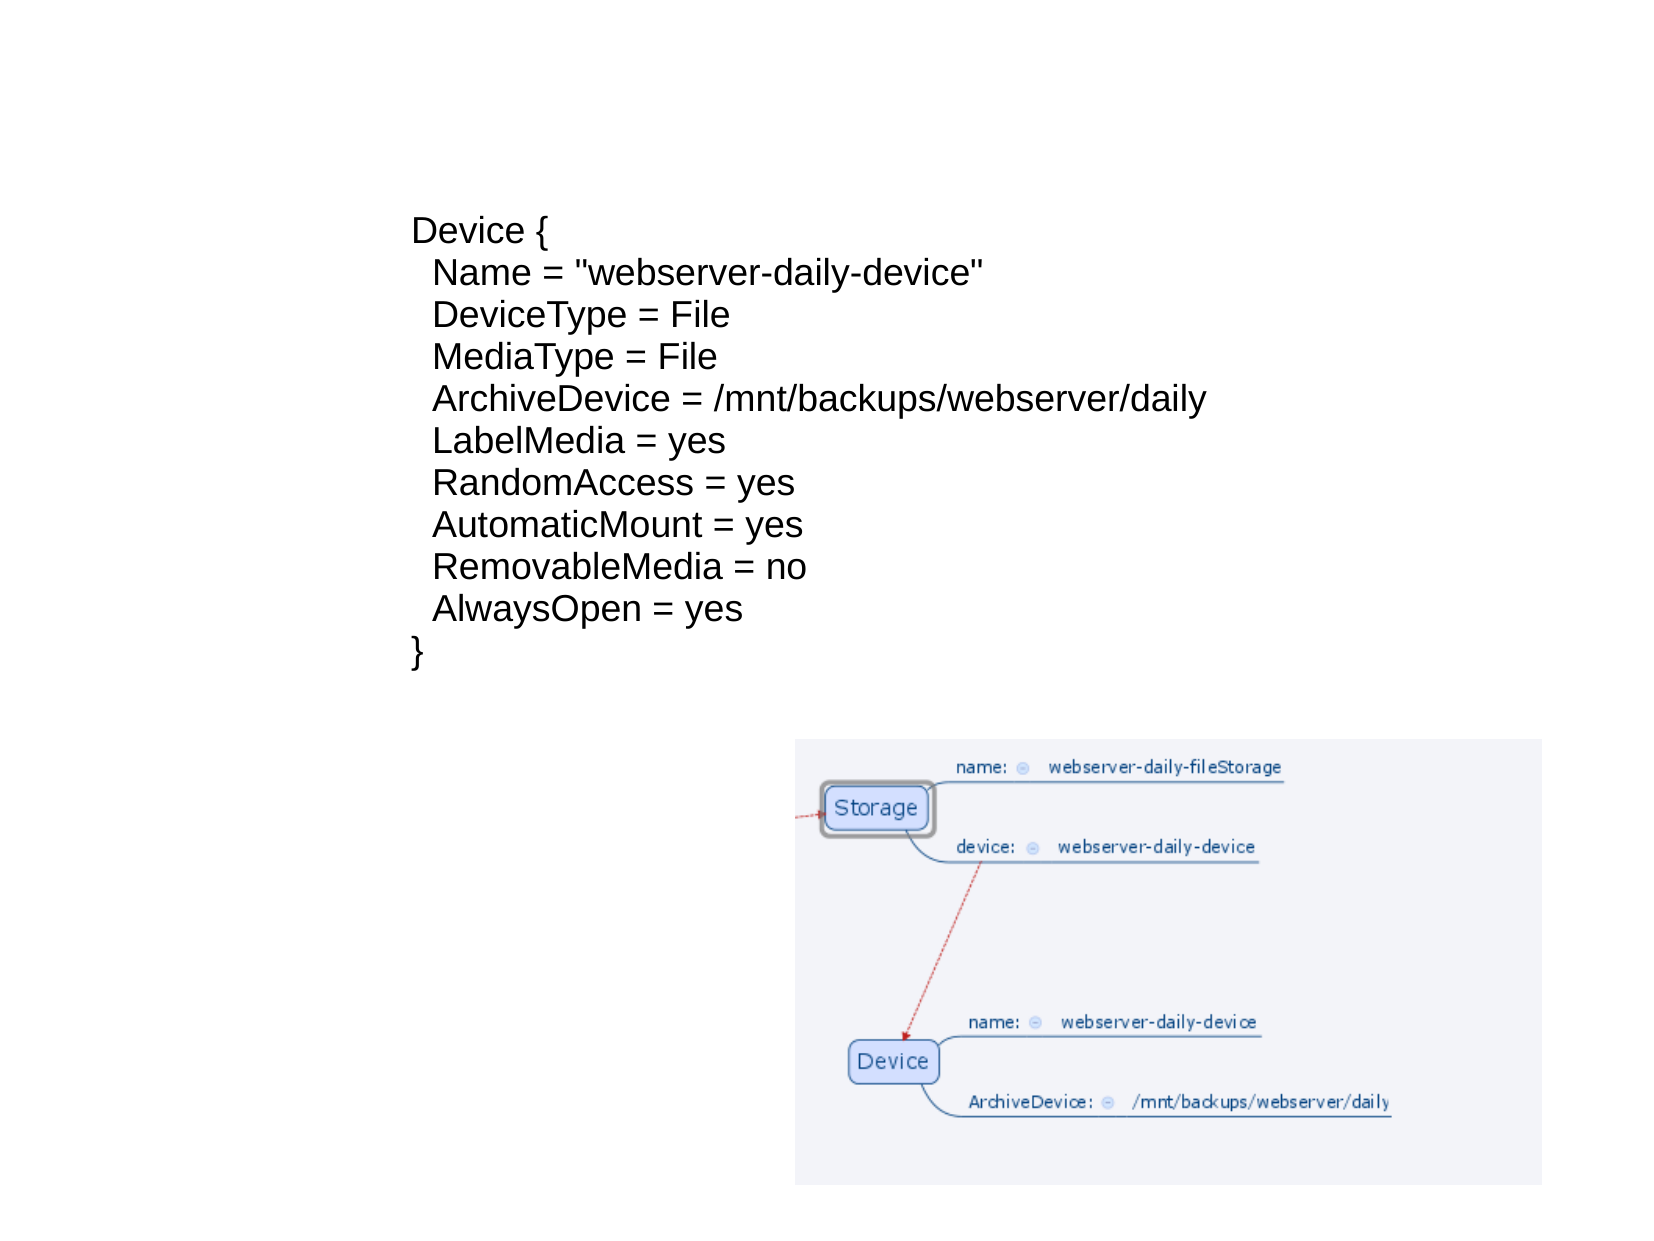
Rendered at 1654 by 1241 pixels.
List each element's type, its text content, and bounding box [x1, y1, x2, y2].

picture [795, 739, 1542, 1186]
text_box Device { Name = "webserver-daily-device" DeviceType = File MediaType = File ArchiveDevice = /mnt/backups/webserver/daily LabelMedia = yes RandomAccess = yes AutomaticMount = yes RemovableMedia = no AlwaysOpen = yes } [396, 202, 1222, 680]
